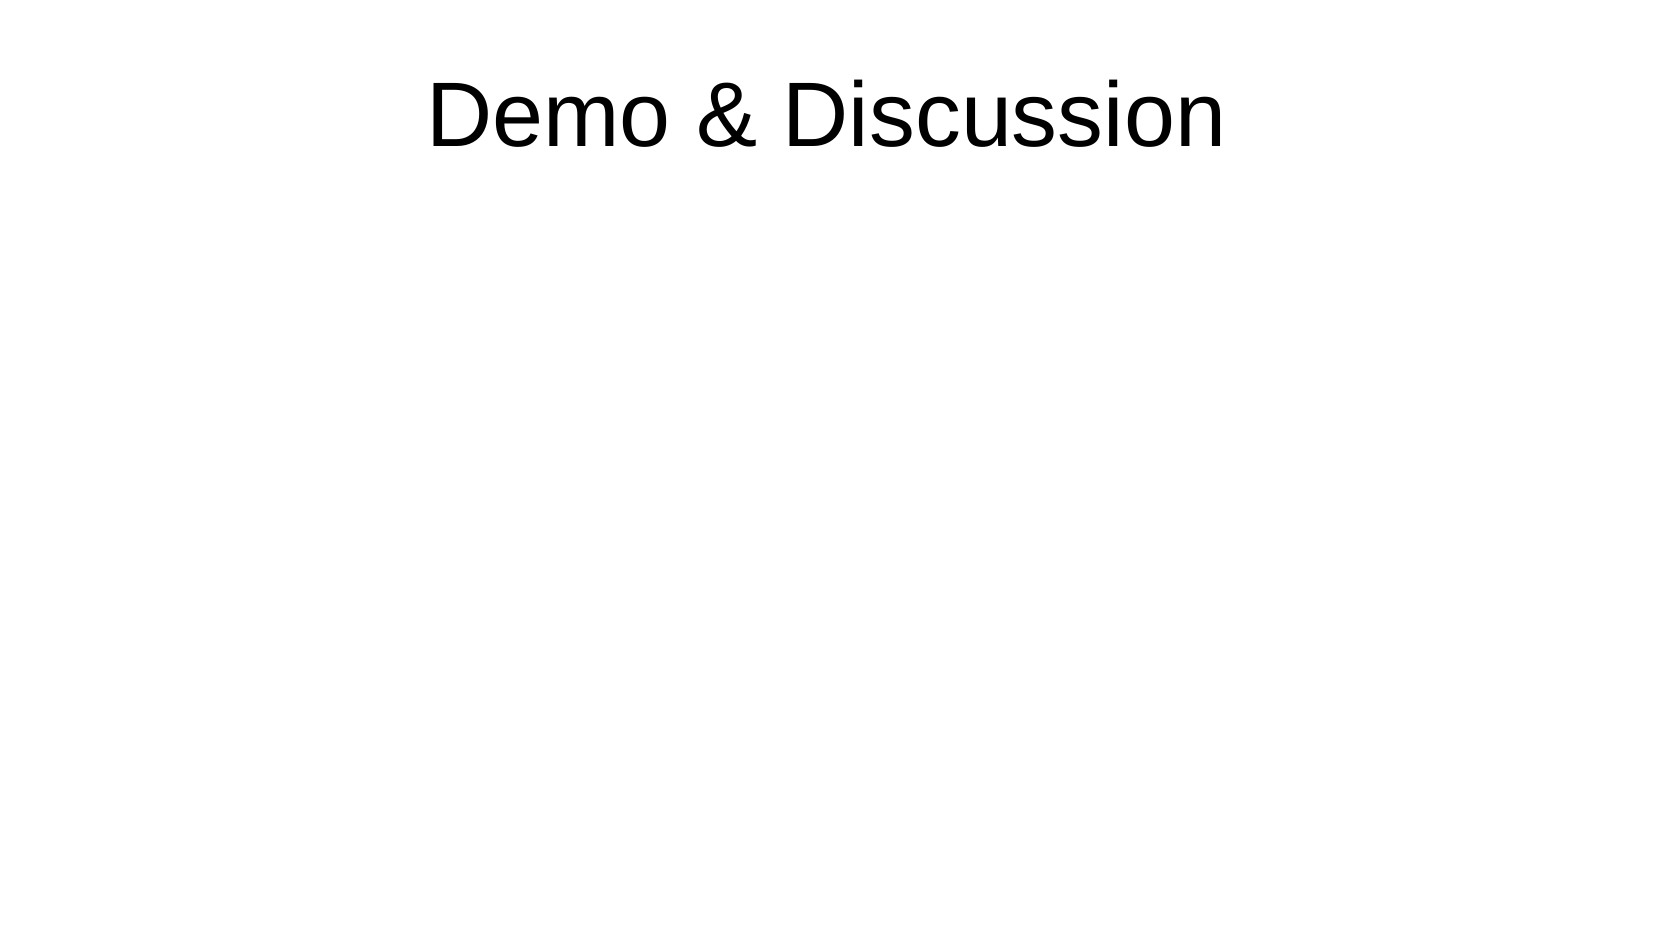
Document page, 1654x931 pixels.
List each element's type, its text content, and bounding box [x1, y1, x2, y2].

title Demo & Discussion [82, 37, 1571, 193]
